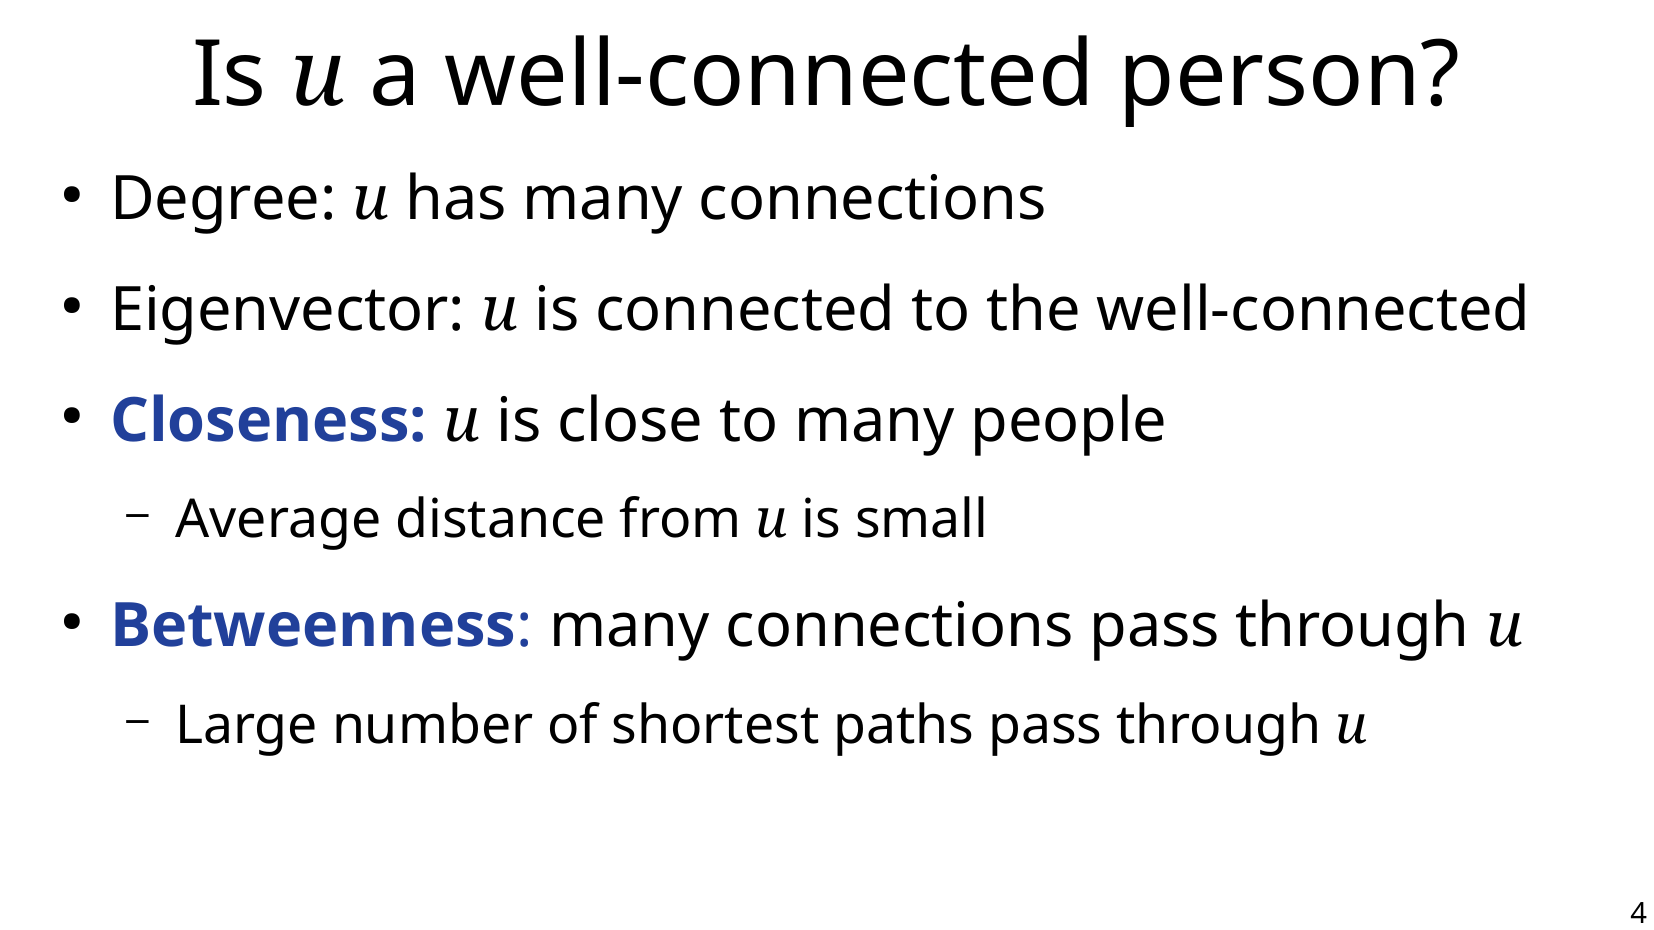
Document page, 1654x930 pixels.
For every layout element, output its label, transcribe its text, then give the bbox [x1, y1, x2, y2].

title Is u a well-connected person? [82, 0, 1571, 154]
list Degree: u has many connections Eigenvector: u is connected to the well-connected Closeness: u is close to many people Average distance from u is small Betweenness: many connections pass through u Large number of shortest paths pass through u [45, 154, 1636, 874]
